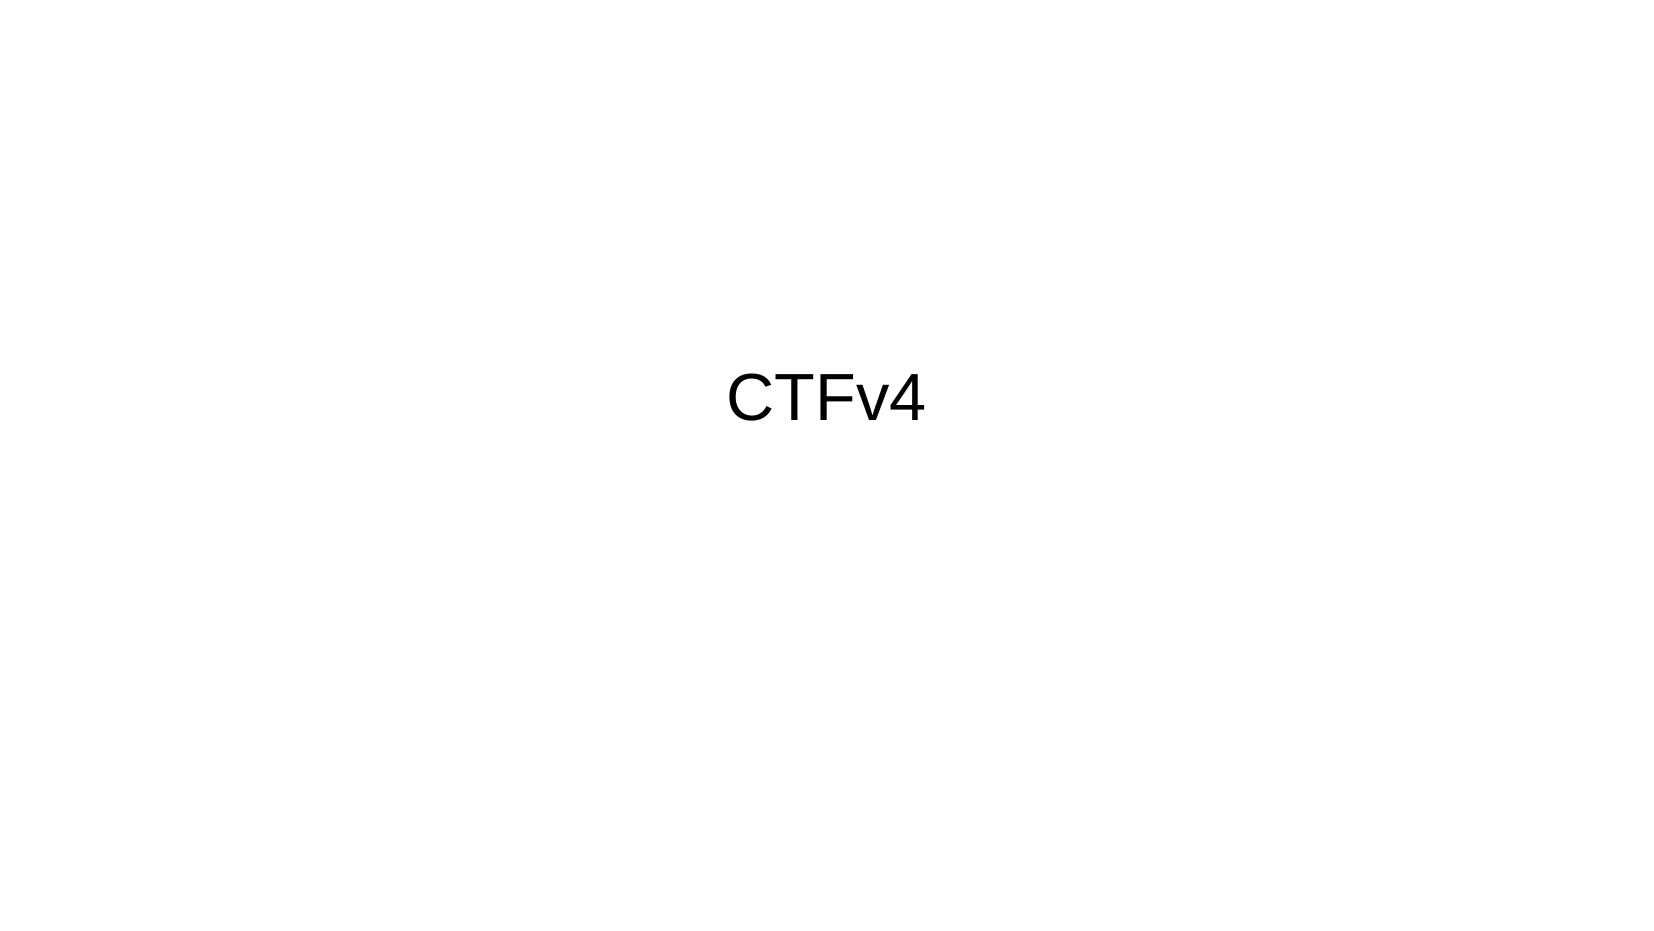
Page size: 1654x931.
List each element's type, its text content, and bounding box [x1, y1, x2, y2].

subtitle CTFv4 [82, 37, 1571, 757]
